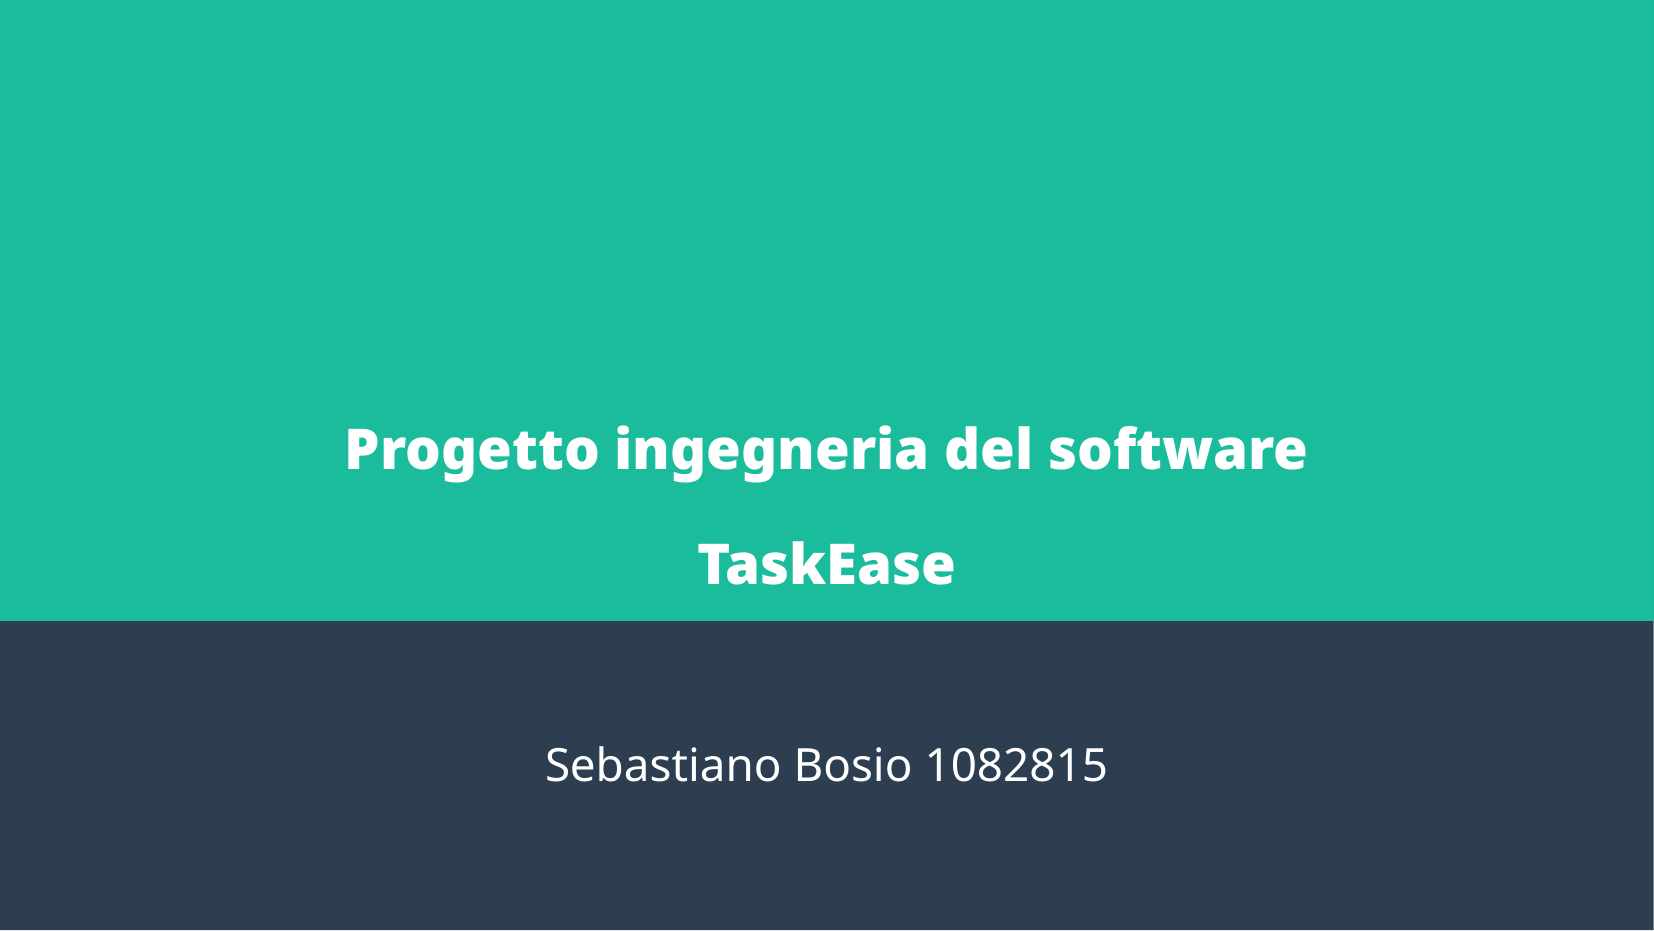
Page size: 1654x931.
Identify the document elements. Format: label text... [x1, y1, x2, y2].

title Progetto ingegneria del software TaskEase [59, 370, 1595, 642]
subtitle Sebastiano Bosio 1082815 [59, 642, 1595, 886]
